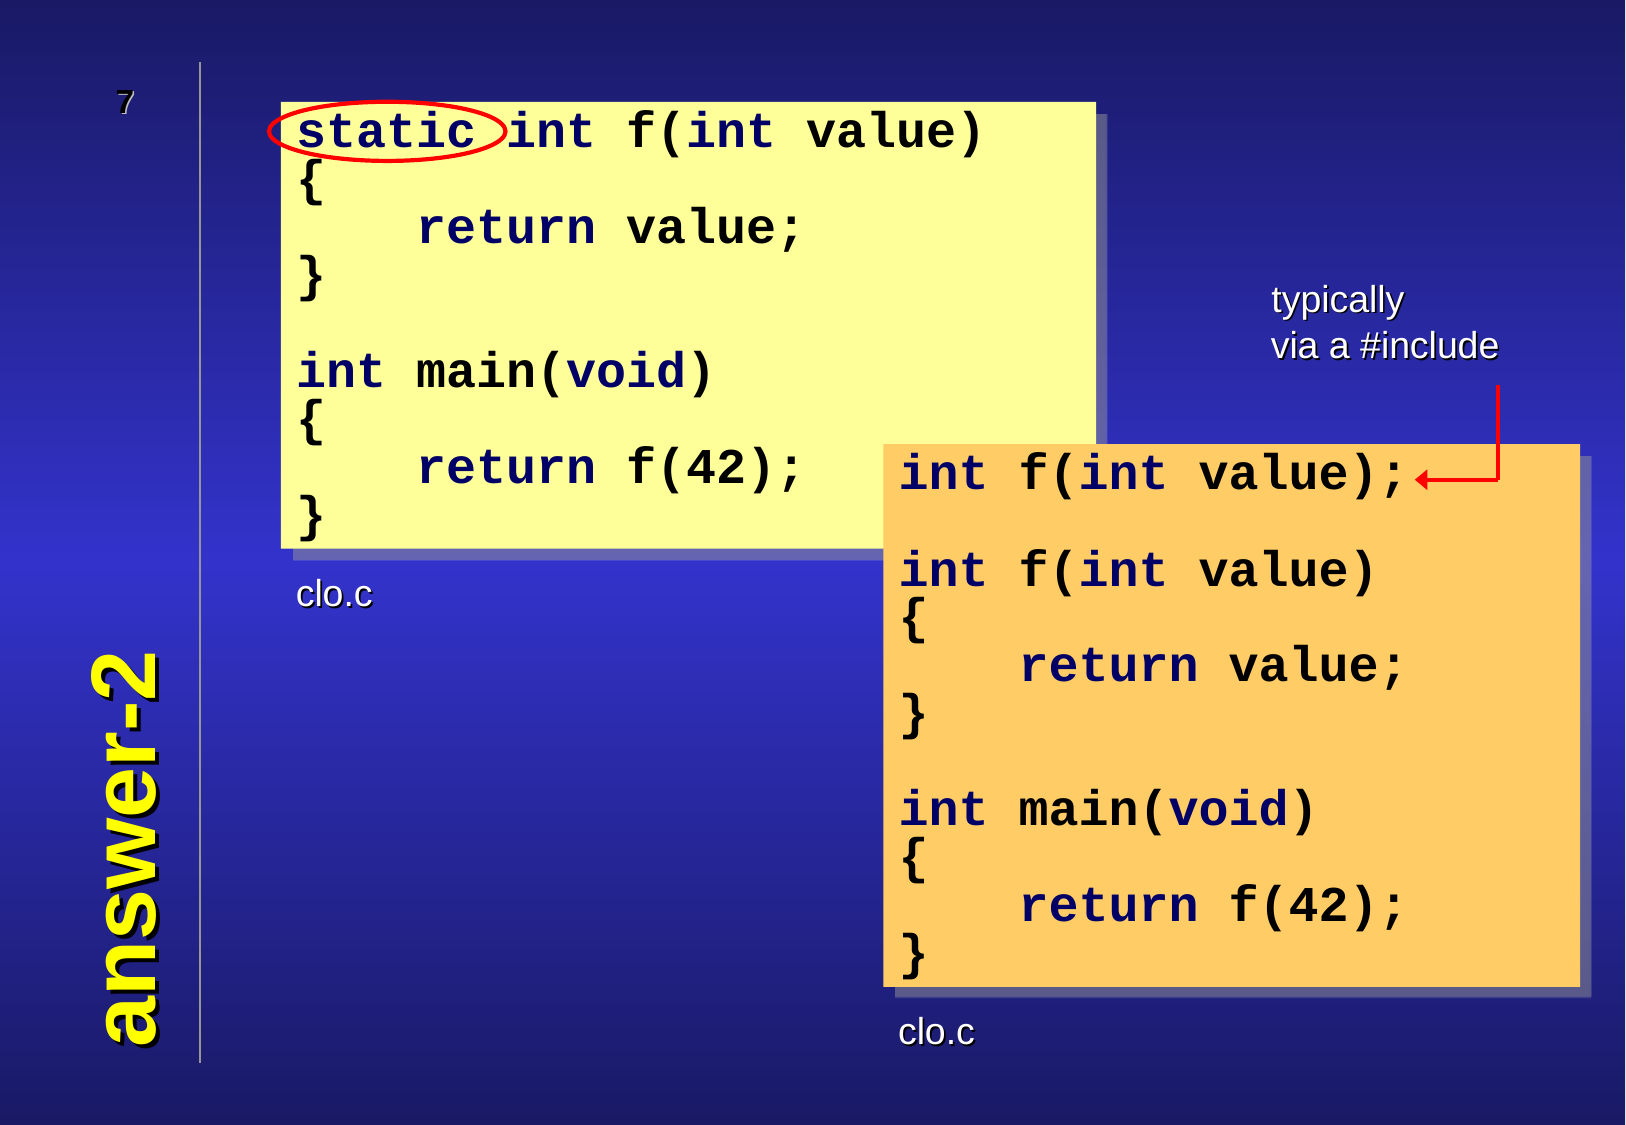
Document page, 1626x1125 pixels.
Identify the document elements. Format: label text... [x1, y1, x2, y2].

text_box typically [1190, 267, 1486, 328]
text_box clo.c [280, 561, 541, 622]
title answer-2 [50, 187, 188, 1063]
text_box int f(int value); int f(int value) { return value; } int main(void) { return f(42); } [883, 444, 1581, 987]
text_box clo.c [883, 999, 1143, 1060]
list [272, 122, 280, 140]
text_box via a #include [1237, 313, 1533, 374]
list [212, 62, 1550, 1063]
text_box static int f(int value) { return value; } int main(void) { return f(42); } [280, 101, 1097, 549]
text_box static int f(int value) { return value; } int main(void) { return f(42); } [280, 104, 503, 158]
